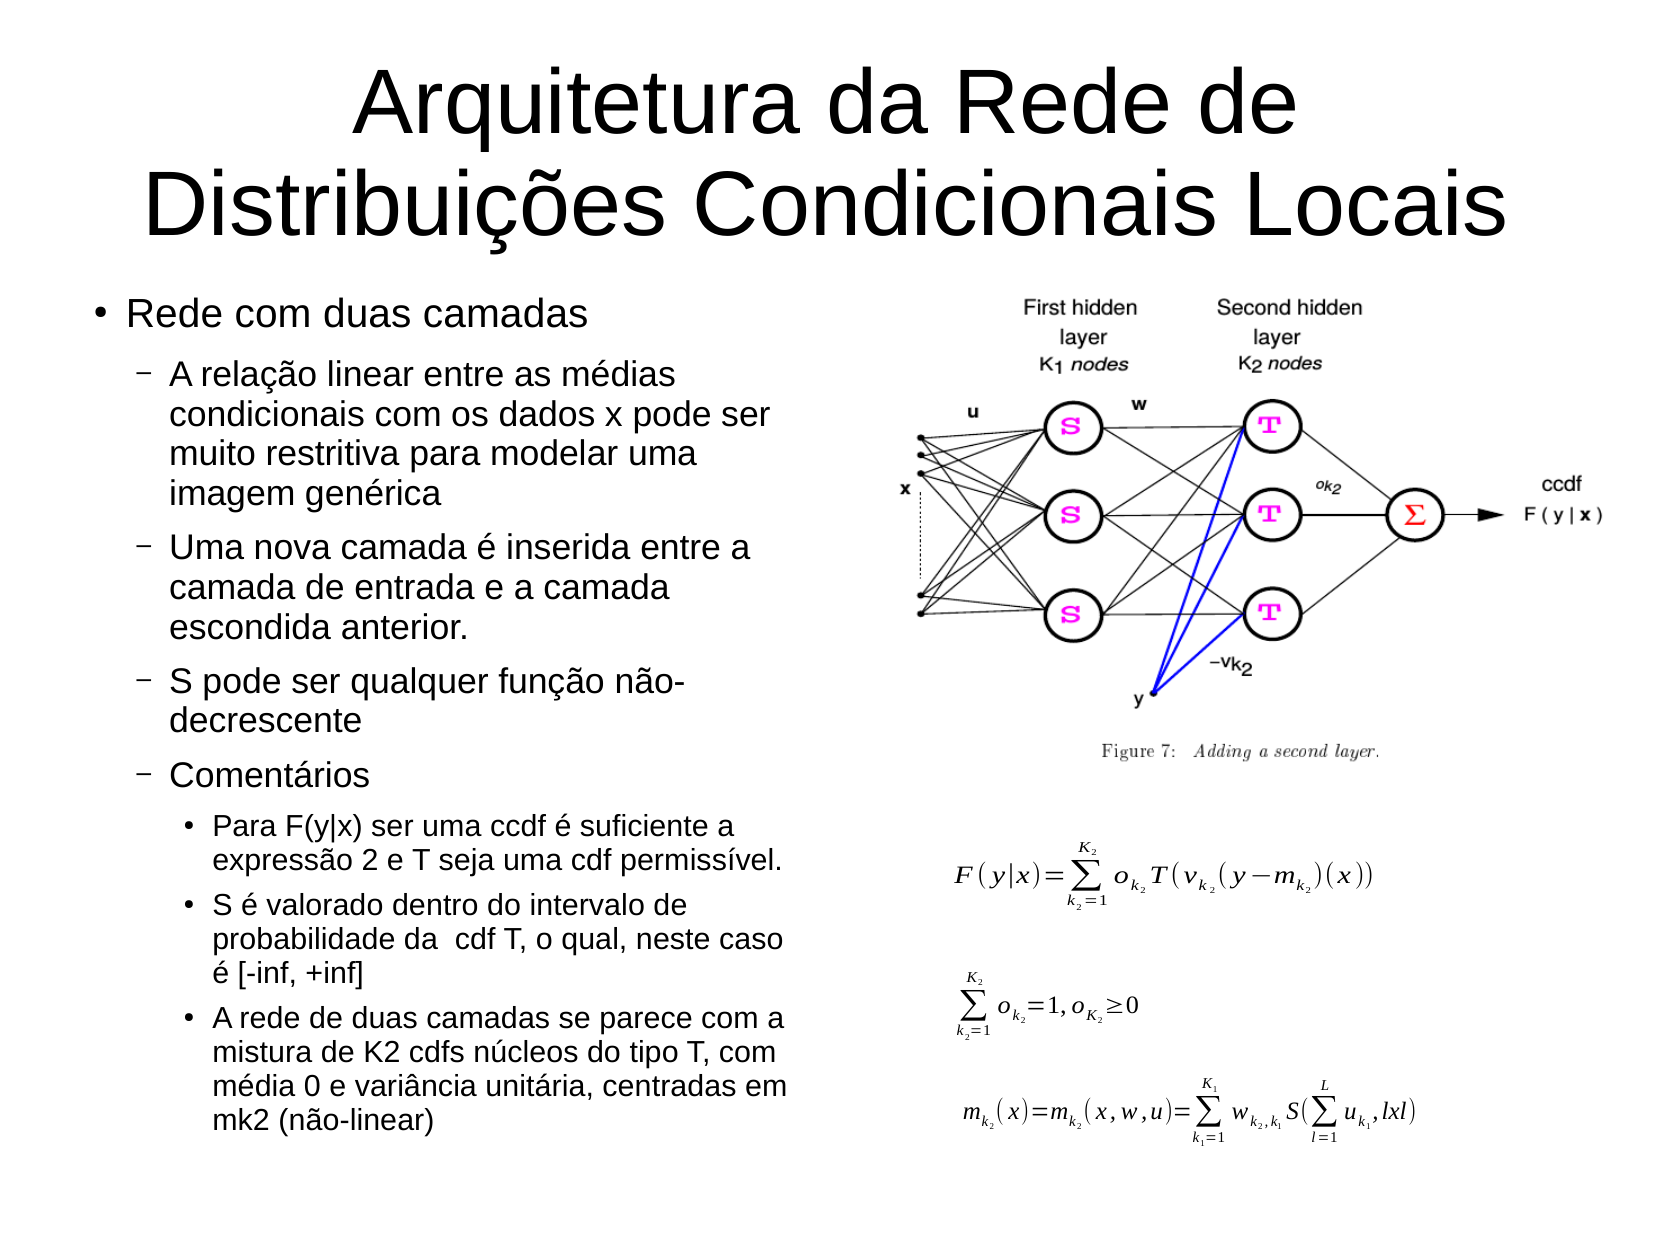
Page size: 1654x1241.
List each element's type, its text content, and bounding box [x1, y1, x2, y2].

chart [950, 968, 1146, 1042]
title Arquitetura da Rede de Distribuições Condicionais Locais [82, 49, 1571, 257]
chart [944, 838, 1382, 912]
list Rede com duas camadas A relação linear entre as médias condicionais com os dados x pode ser muito restritiva para modelar uma imagem genérica Uma nova camada é inserida entre a camada de entrada e a camada escondida anterior. S pode ser qualquer função não-decrescente Comentários Para F(y|x) ser uma ccdf é suficiente a expressão 2 e T seja uma cdf permissível. S é valorado dentro do intervalo de probabilidade da cdf T, o qual, neste caso é [-inf, +inf] A rede de duas camadas se parece com a mistura de K2 cdfs núcleos do tipo T, com média 0 e variância unitária, centradas em mk2 (não-linear) [82, 290, 809, 1146]
picture [885, 295, 1619, 768]
chart [956, 1074, 1423, 1148]
